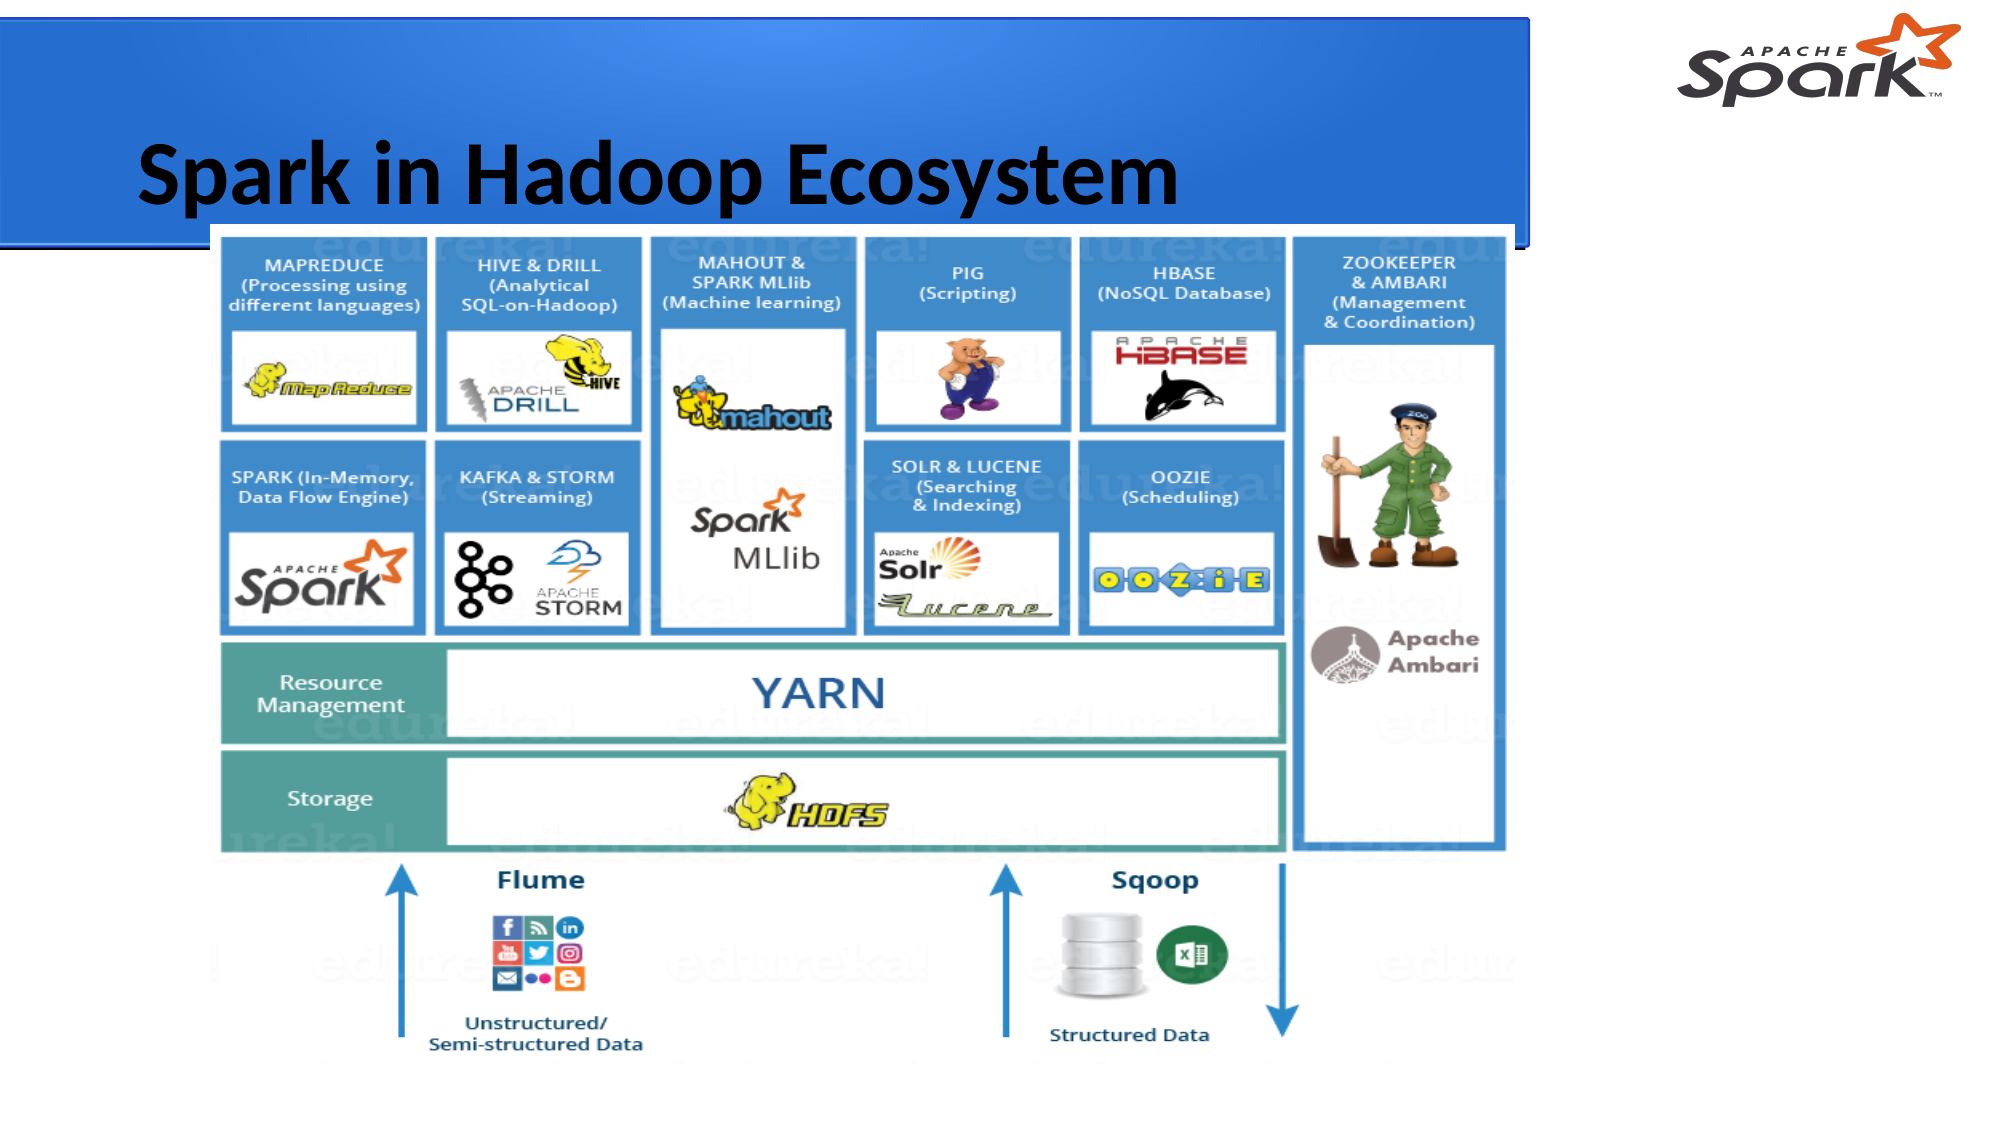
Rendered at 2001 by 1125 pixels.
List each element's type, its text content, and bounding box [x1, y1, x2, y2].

picture [210, 224, 1515, 1065]
picture [1677, 13, 1961, 107]
text_box Spark in Hadoop Ecosystem [137, 59, 1863, 277]
